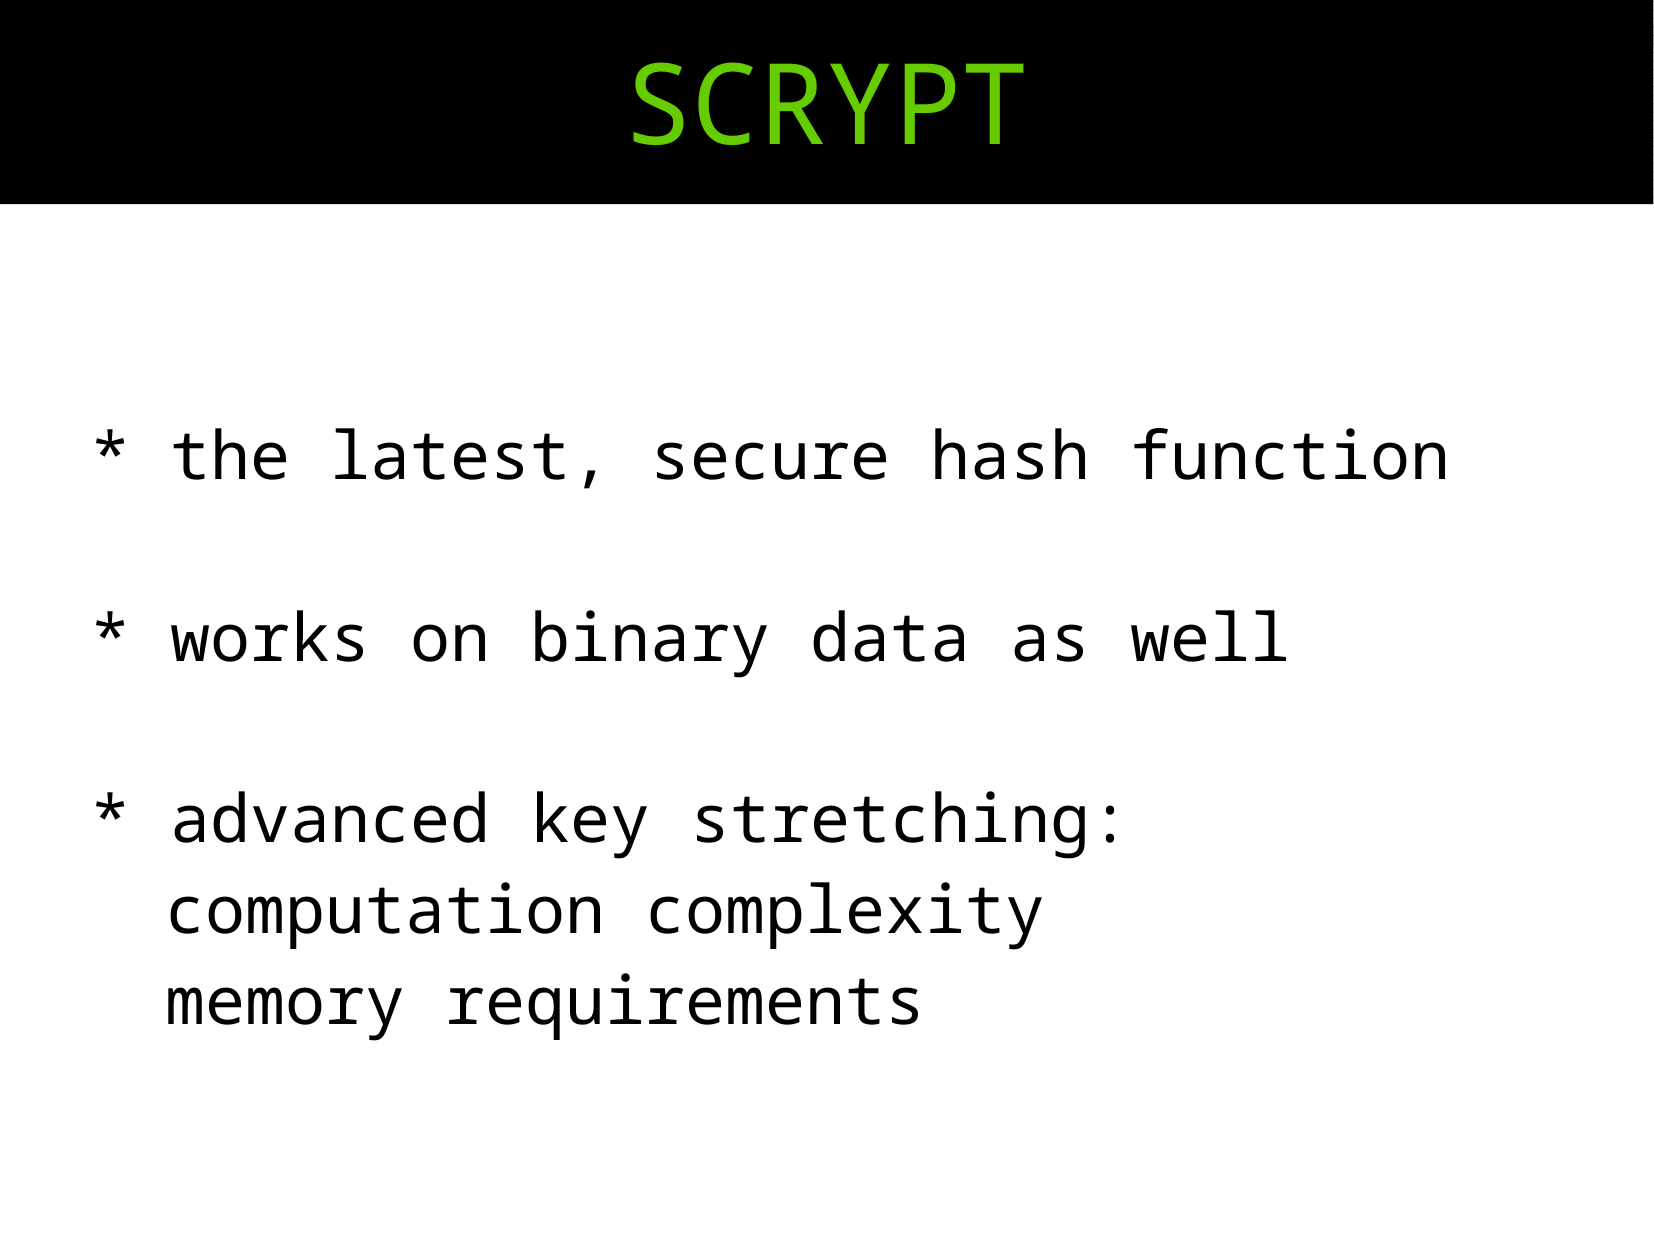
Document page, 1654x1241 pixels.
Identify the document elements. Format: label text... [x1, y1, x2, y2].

title SCRYPT [0, 0, 1654, 205]
subtitle * the latest, secure hash function * works on binary data as well * advanced key stretching: computation complexity memory requirements [90, 306, 1621, 1147]
